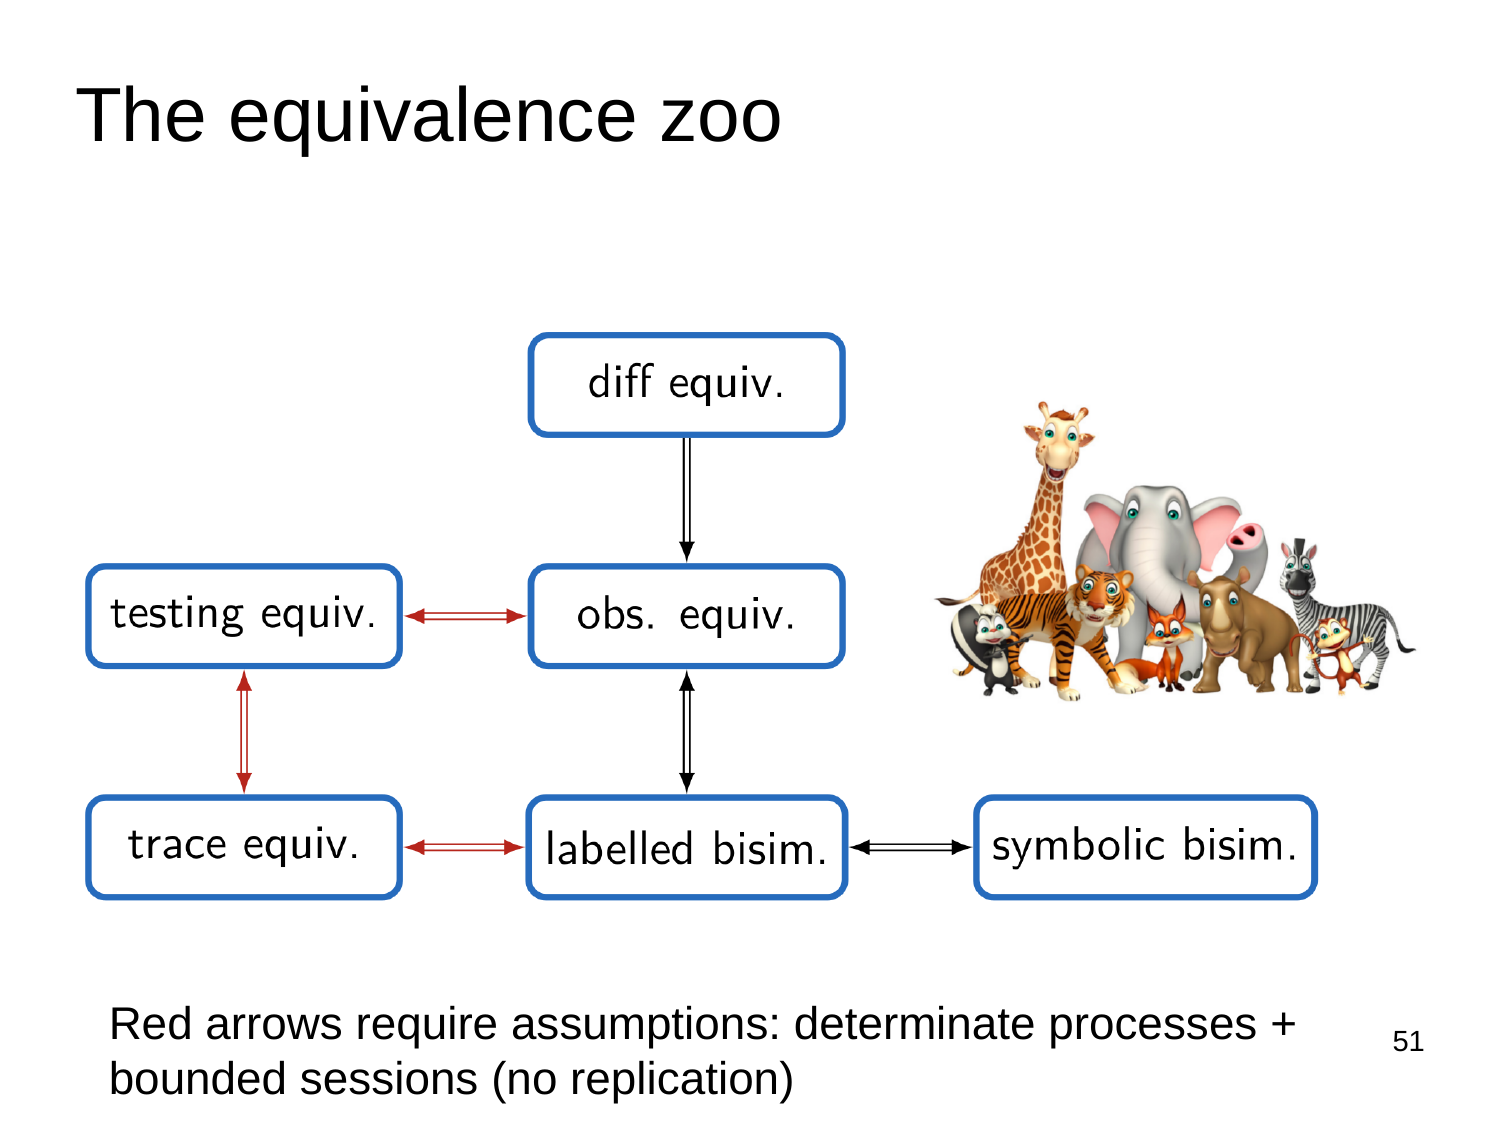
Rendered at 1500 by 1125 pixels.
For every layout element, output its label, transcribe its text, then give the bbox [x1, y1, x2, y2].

text_box Red arrows require assumptions: determinate processes + bounded sessions (no replication) [93, 985, 1346, 1111]
title The equivalence zoo [75, 44, 1425, 185]
picture [75, 305, 1426, 928]
